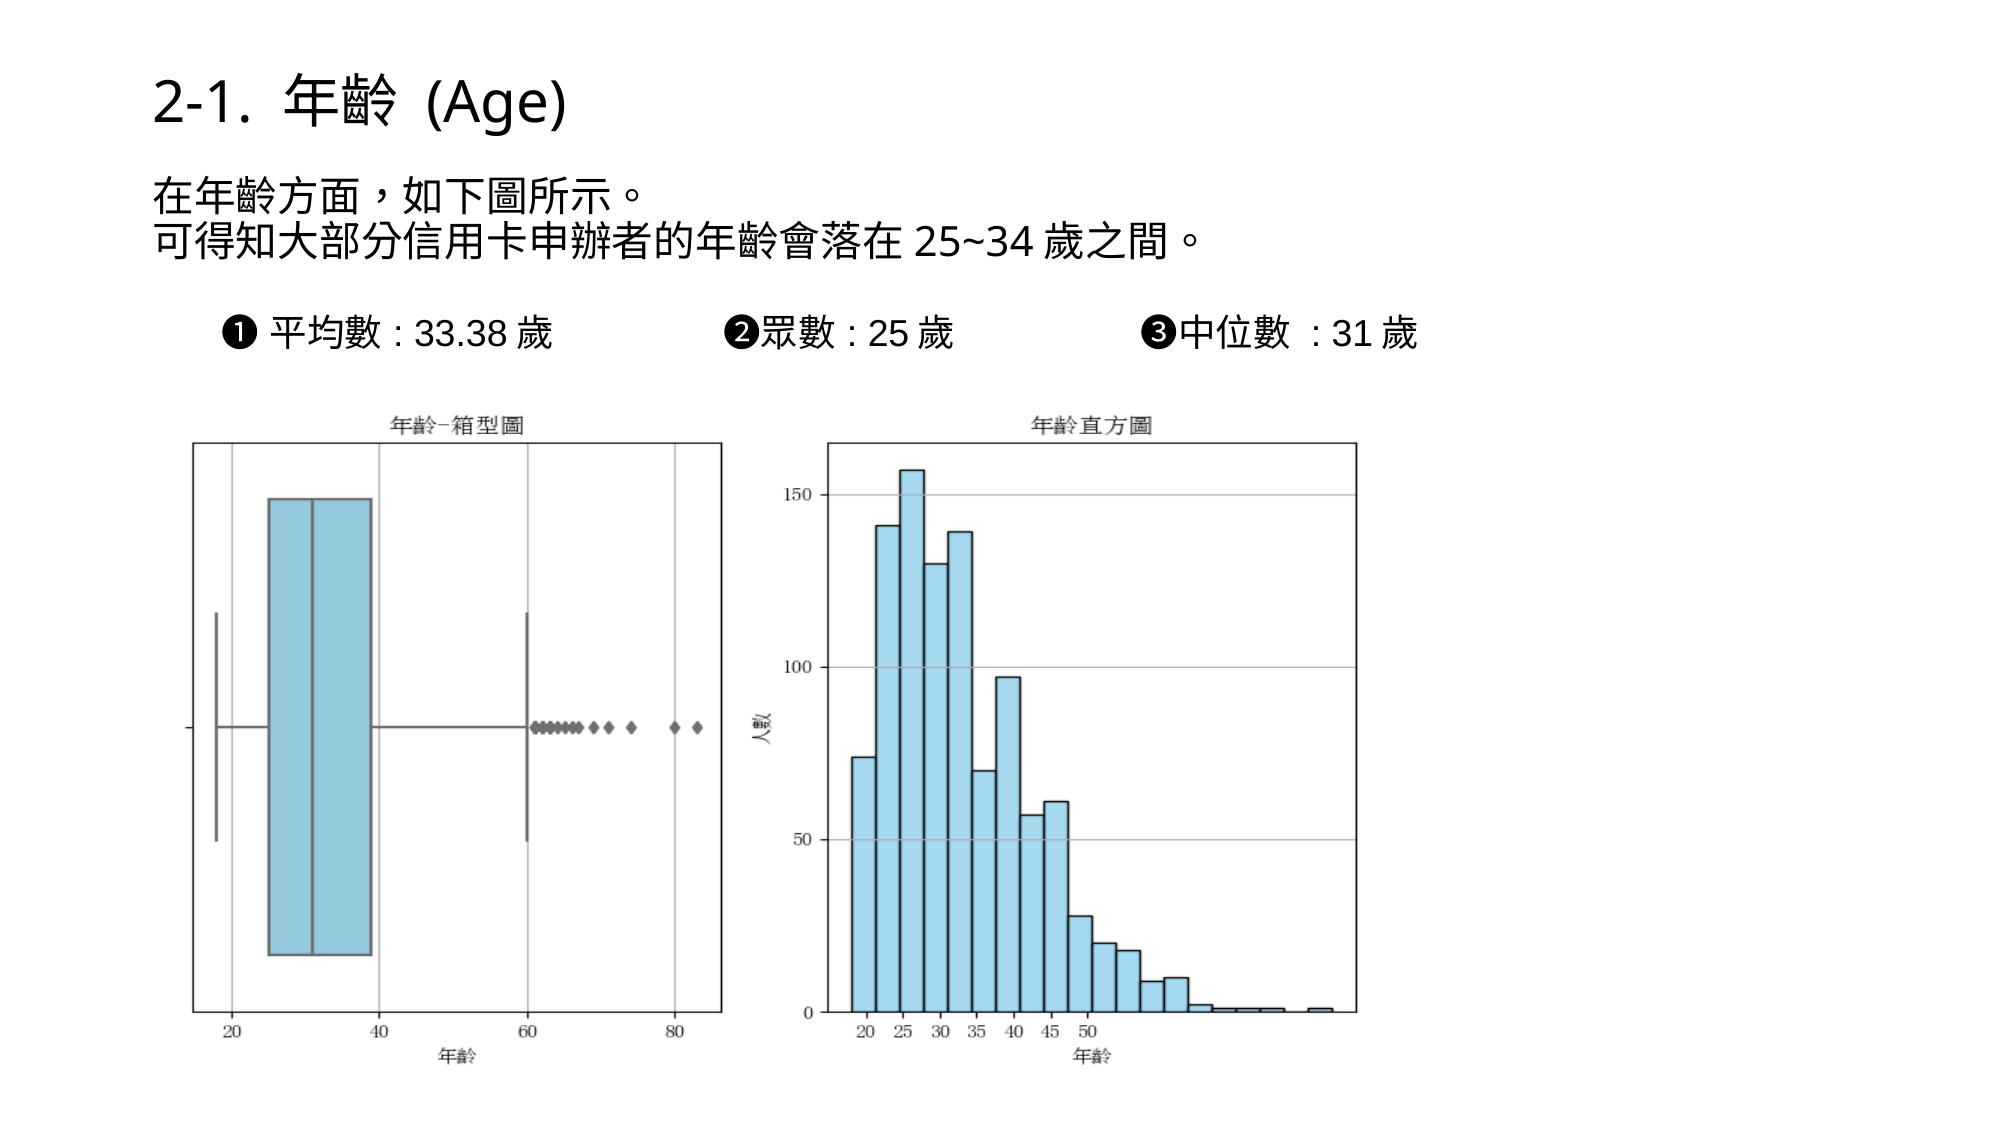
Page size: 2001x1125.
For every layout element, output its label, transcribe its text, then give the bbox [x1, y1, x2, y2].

text_box ➊平均數: 33.38歲 ➋眾數: 25歲 ➌中位數 : 31歲 [206, 295, 1477, 410]
picture [5, 354, 1506, 1093]
title 2-1. 年齡 (Age) 在年齡方面，如下圖所示。 可得知大部分信用卡申辦者的年齡會落在25~34歲之間。 [137, 59, 1863, 278]
